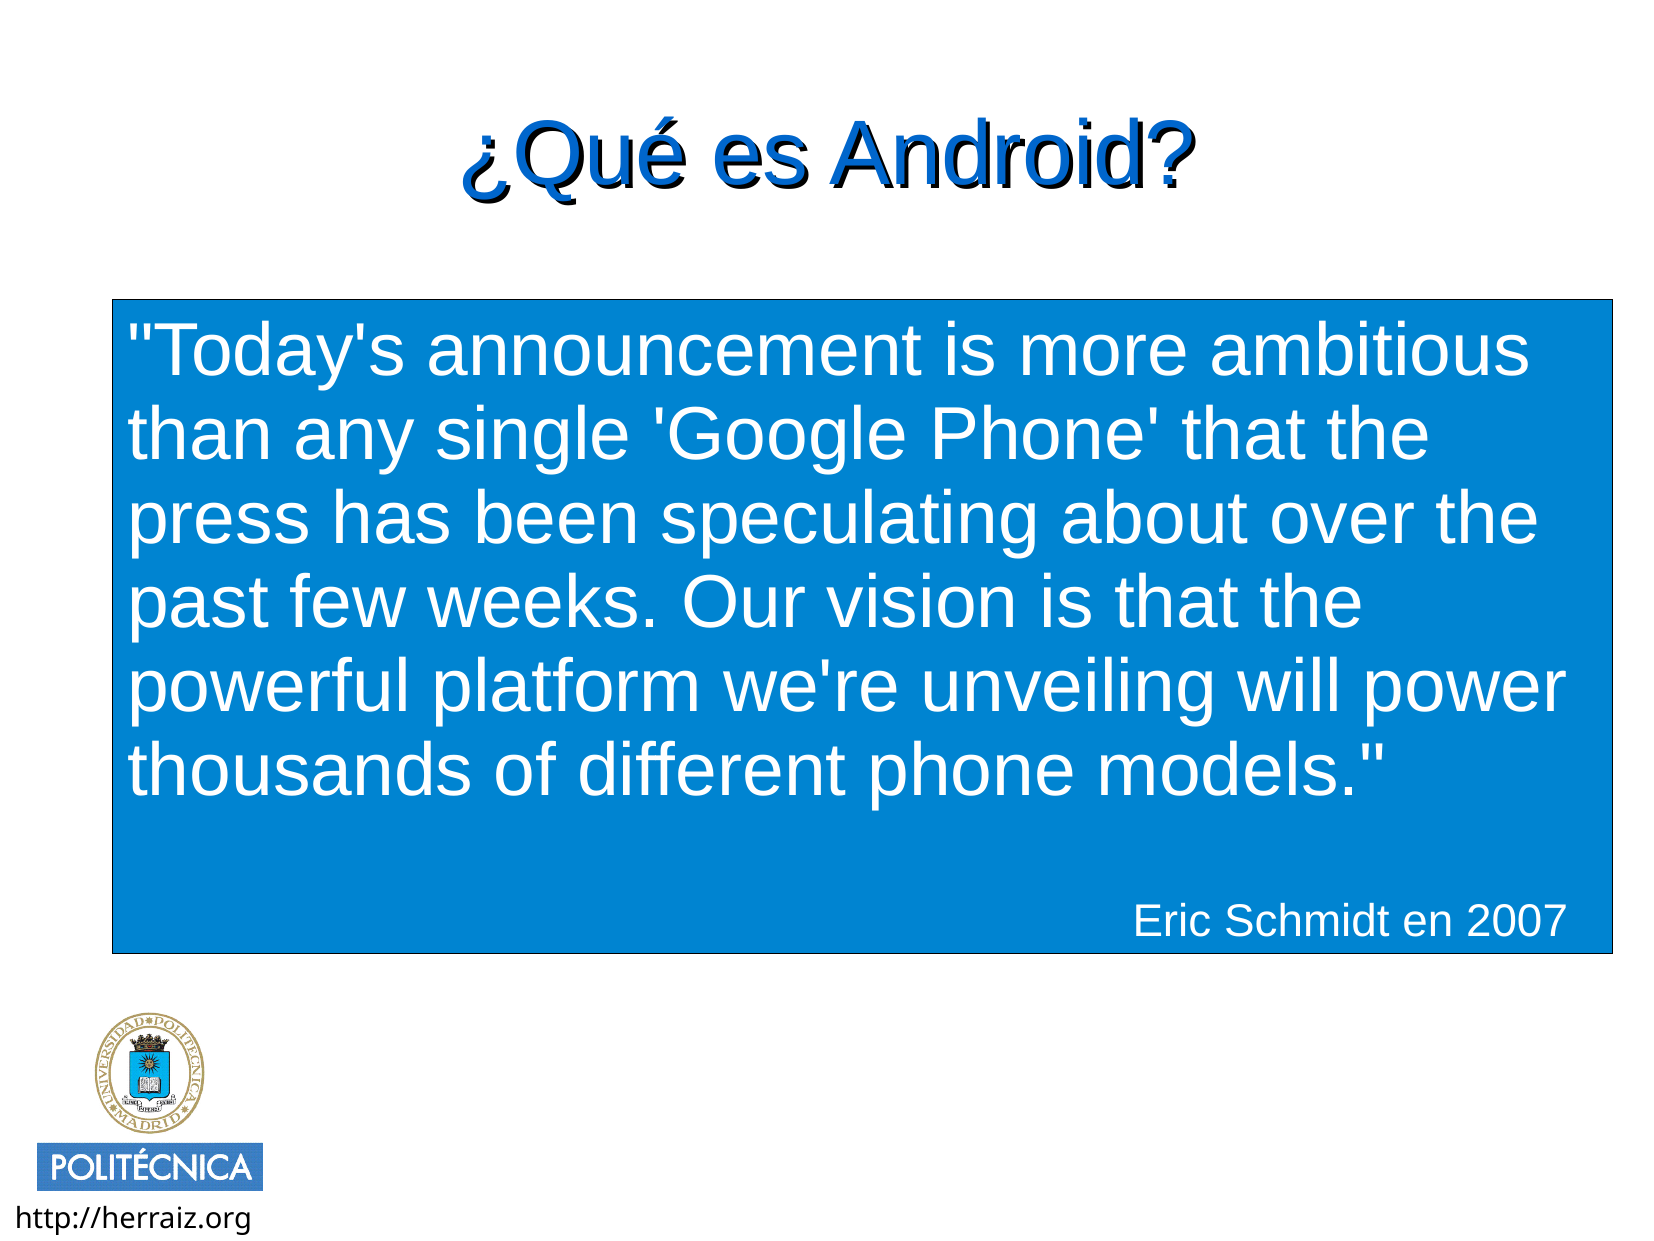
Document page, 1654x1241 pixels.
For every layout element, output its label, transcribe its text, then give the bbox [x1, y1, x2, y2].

picture [37, 1012, 263, 1191]
text_box "Today's announcement is more ambitious than any single 'Google Phone' that the press has been speculating about over the past few weeks. Our vision is that the powerful platform we're unveiling will power thousands of different phone models." Eric Schmidt en 2007 [112, 299, 1613, 954]
title ¿Qué es Android? [82, 49, 1571, 257]
